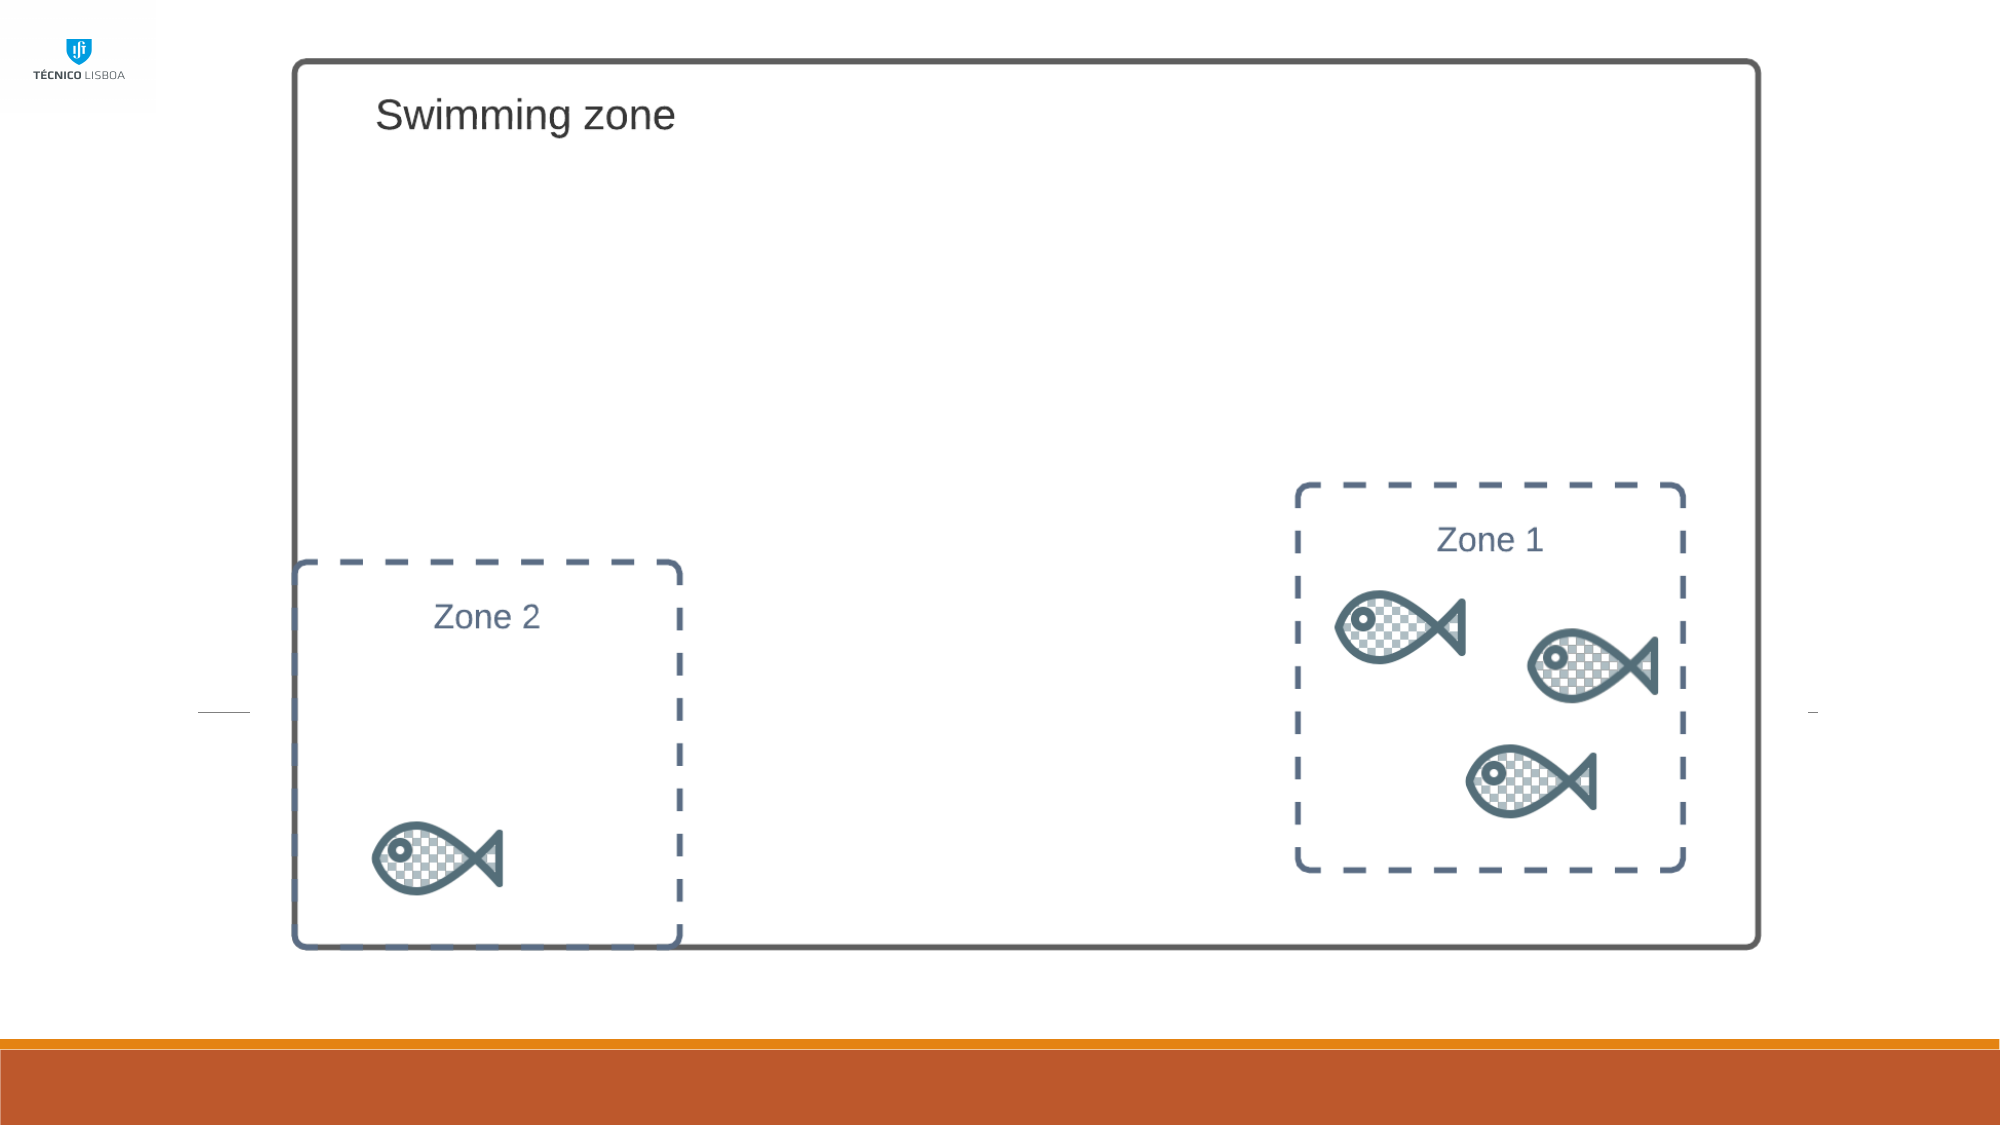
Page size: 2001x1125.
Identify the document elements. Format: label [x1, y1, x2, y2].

picture [250, 11, 1808, 993]
picture [29, 25, 124, 81]
